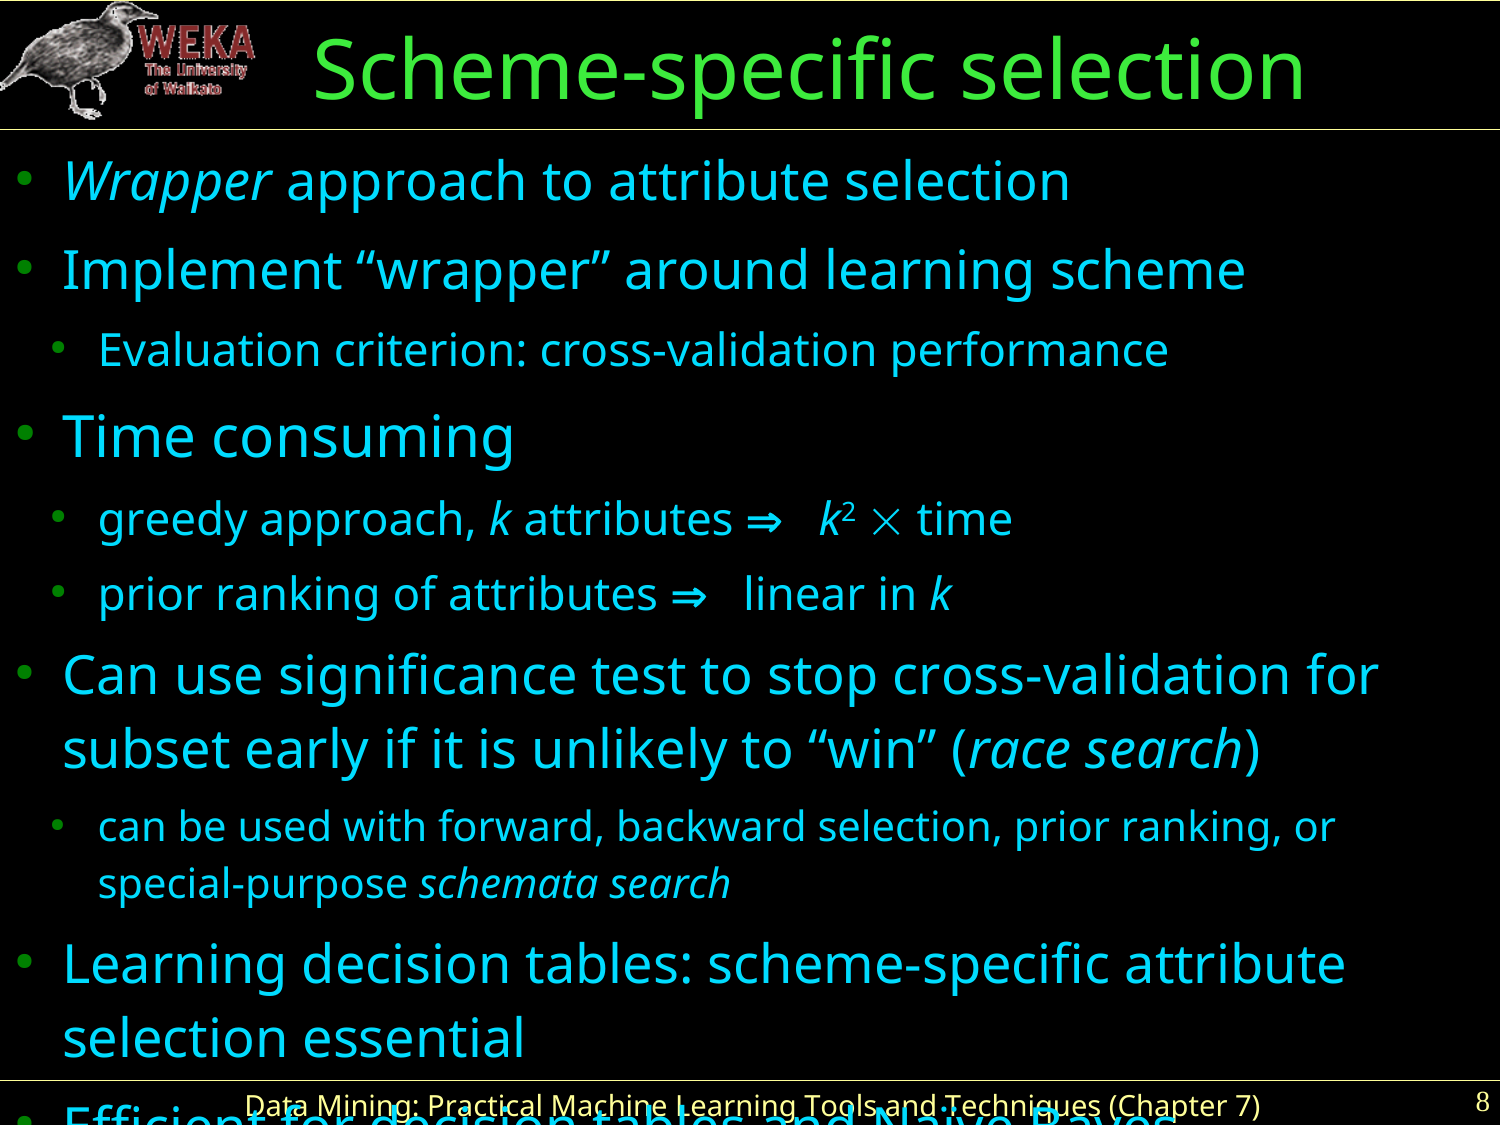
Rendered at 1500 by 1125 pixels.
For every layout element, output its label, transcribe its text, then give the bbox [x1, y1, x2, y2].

title Scheme-specific selection [297, 0, 1500, 148]
text_box Wrapper approach to attribute selection Implement “wrapper” around learning scheme Evaluation criterion: cross-validation performance Time consuming greedy approach, k attributes  k2  time prior ranking of attributes  linear in k Can use significance test to stop cross-validation for subset early if it is unlikely to “win” (race search) can be used with forward, backward selection, prior ranking, or special-purpose schemata search Learning decision tables: scheme-specific attribute selection essential Efficient for decision tables and Naïve Bayes [0, 135, 1477, 1021]
picture [0, 1, 266, 129]
